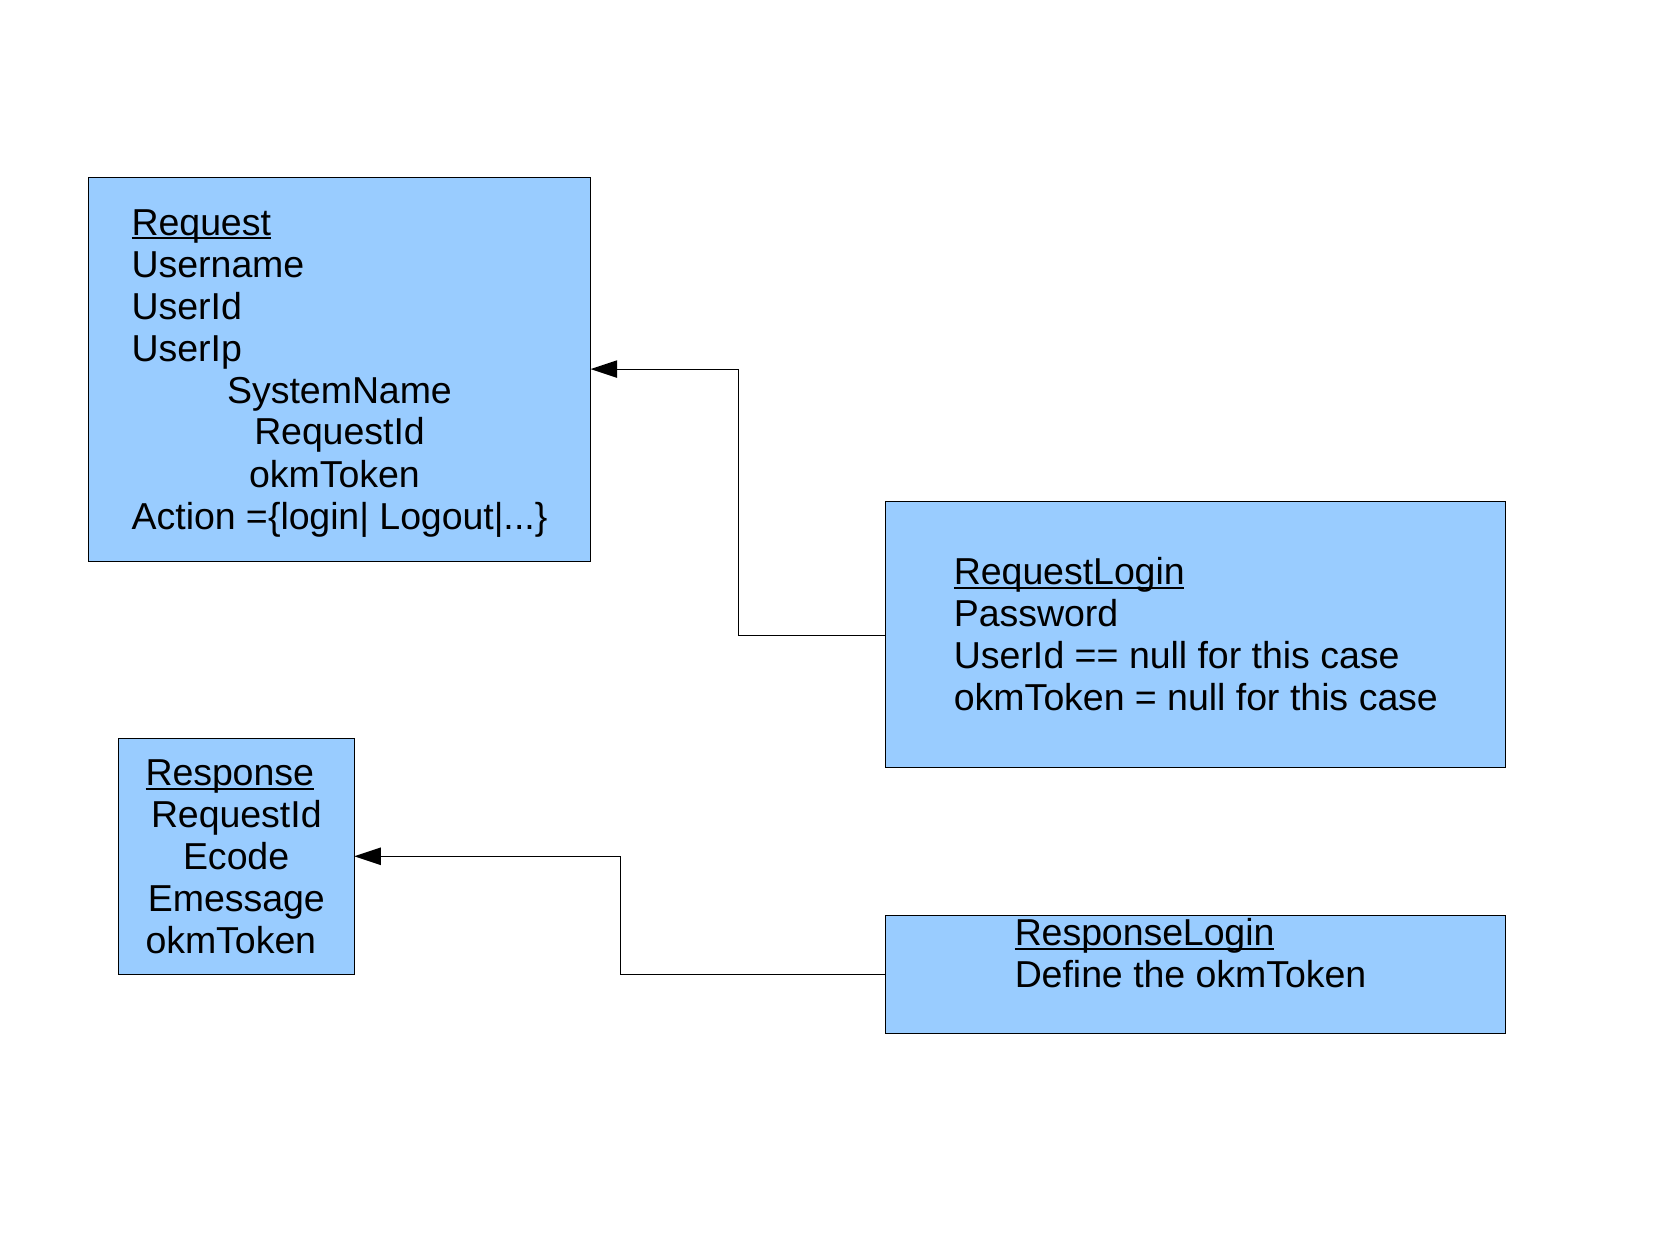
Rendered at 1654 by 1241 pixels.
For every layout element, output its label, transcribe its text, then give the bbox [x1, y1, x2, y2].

text_box Request Username UserId UserIp SystemName RequestId okmToken Action ={login| Logout|...} [88, 177, 591, 562]
text_box RequestLogin Password UserId == null for this case okmToken = null for this case [885, 501, 1506, 768]
text_box Response RequestId Ecode Emessage okmToken [118, 738, 355, 975]
text_box ResponseLogin Define the okmToken [885, 915, 1506, 1034]
